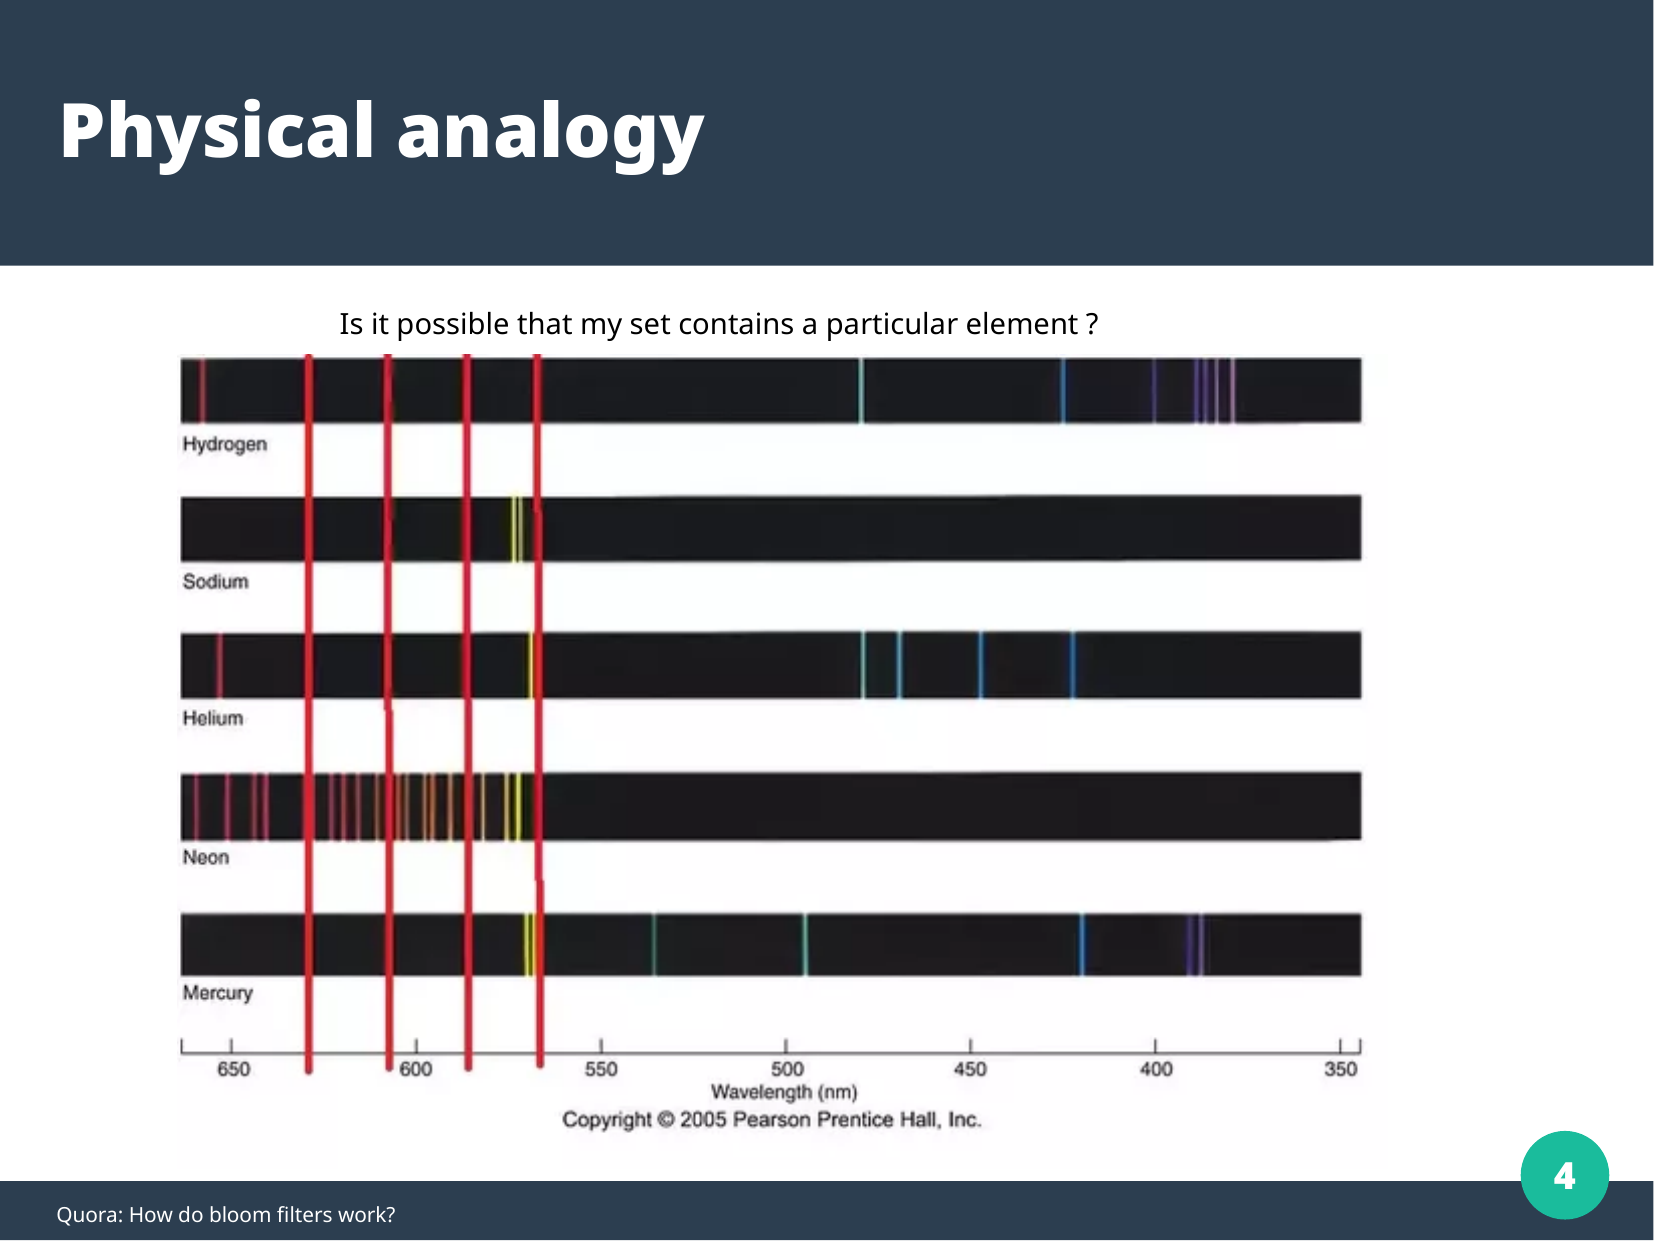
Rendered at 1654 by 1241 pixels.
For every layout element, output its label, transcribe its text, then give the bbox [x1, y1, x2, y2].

title Physical analogy [59, 49, 1595, 207]
picture [177, 354, 1388, 1169]
text_box Quora: How do bloom filters work? [41, 1193, 471, 1235]
text_box Is it possible that my set contains a particular element ? [324, 296, 1152, 384]
